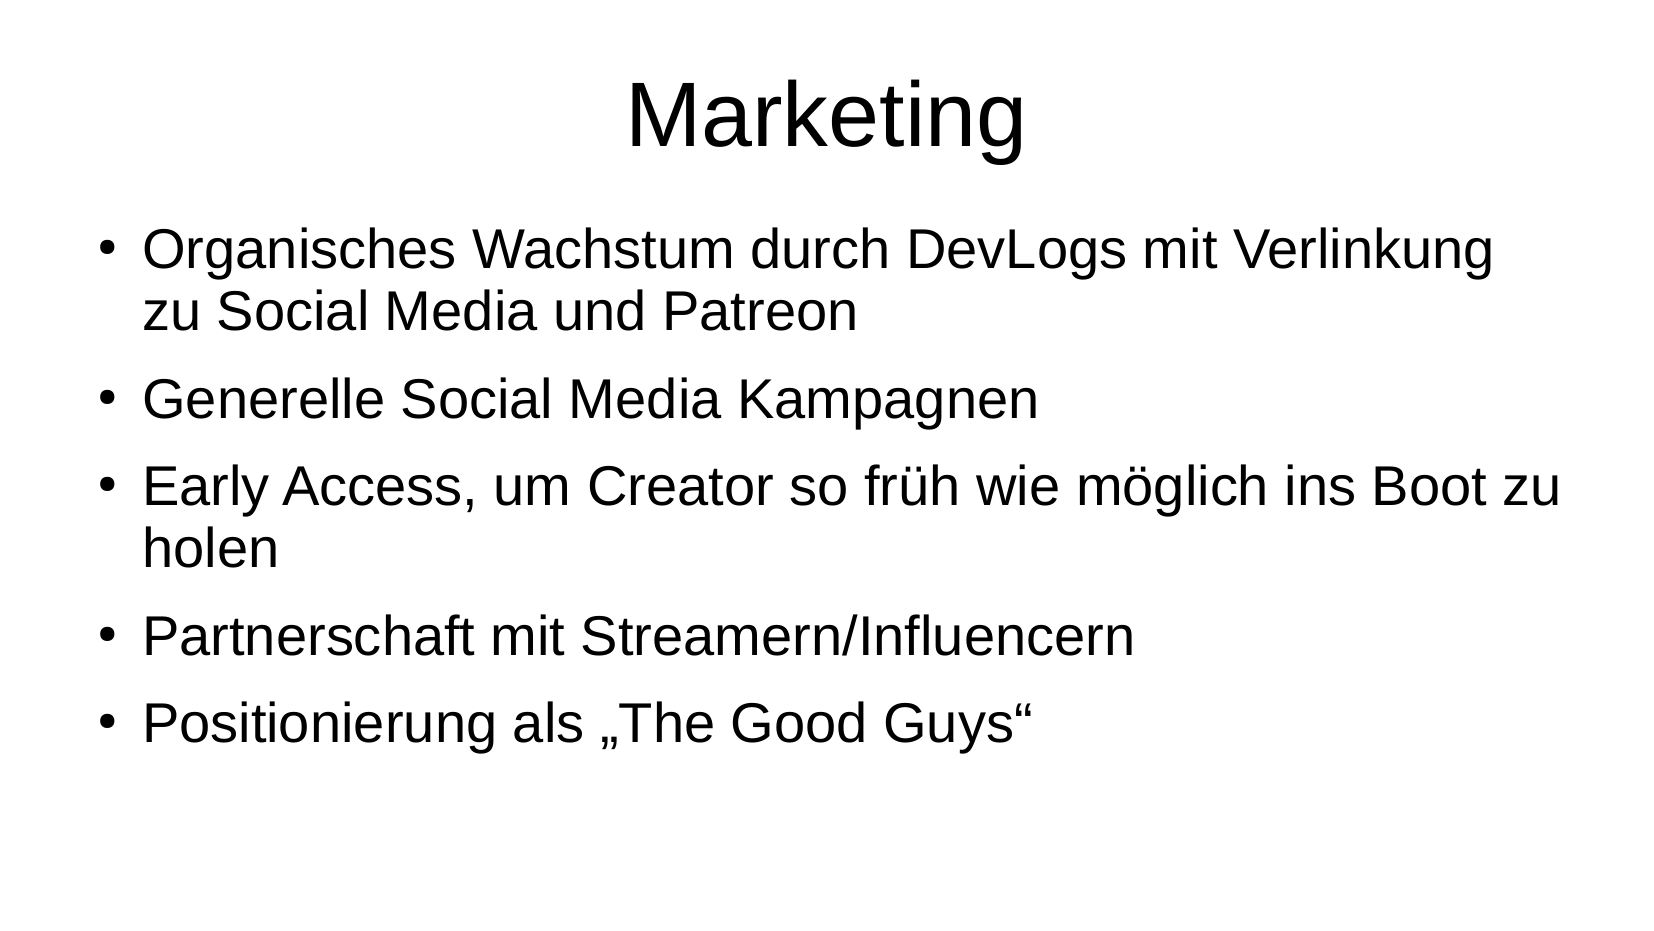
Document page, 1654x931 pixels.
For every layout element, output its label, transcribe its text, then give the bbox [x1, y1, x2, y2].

list Organisches Wachstum durch DevLogs mit Verlinkung zu Social Media und Patreon Generelle Social Media Kampagnen Early Access, um Creator so früh wie möglich ins Boot zu holen Partnerschaft mit Streamern/Influencern Positionierung als „The Good Guys“ [82, 217, 1571, 758]
title Marketing [82, 37, 1571, 193]
